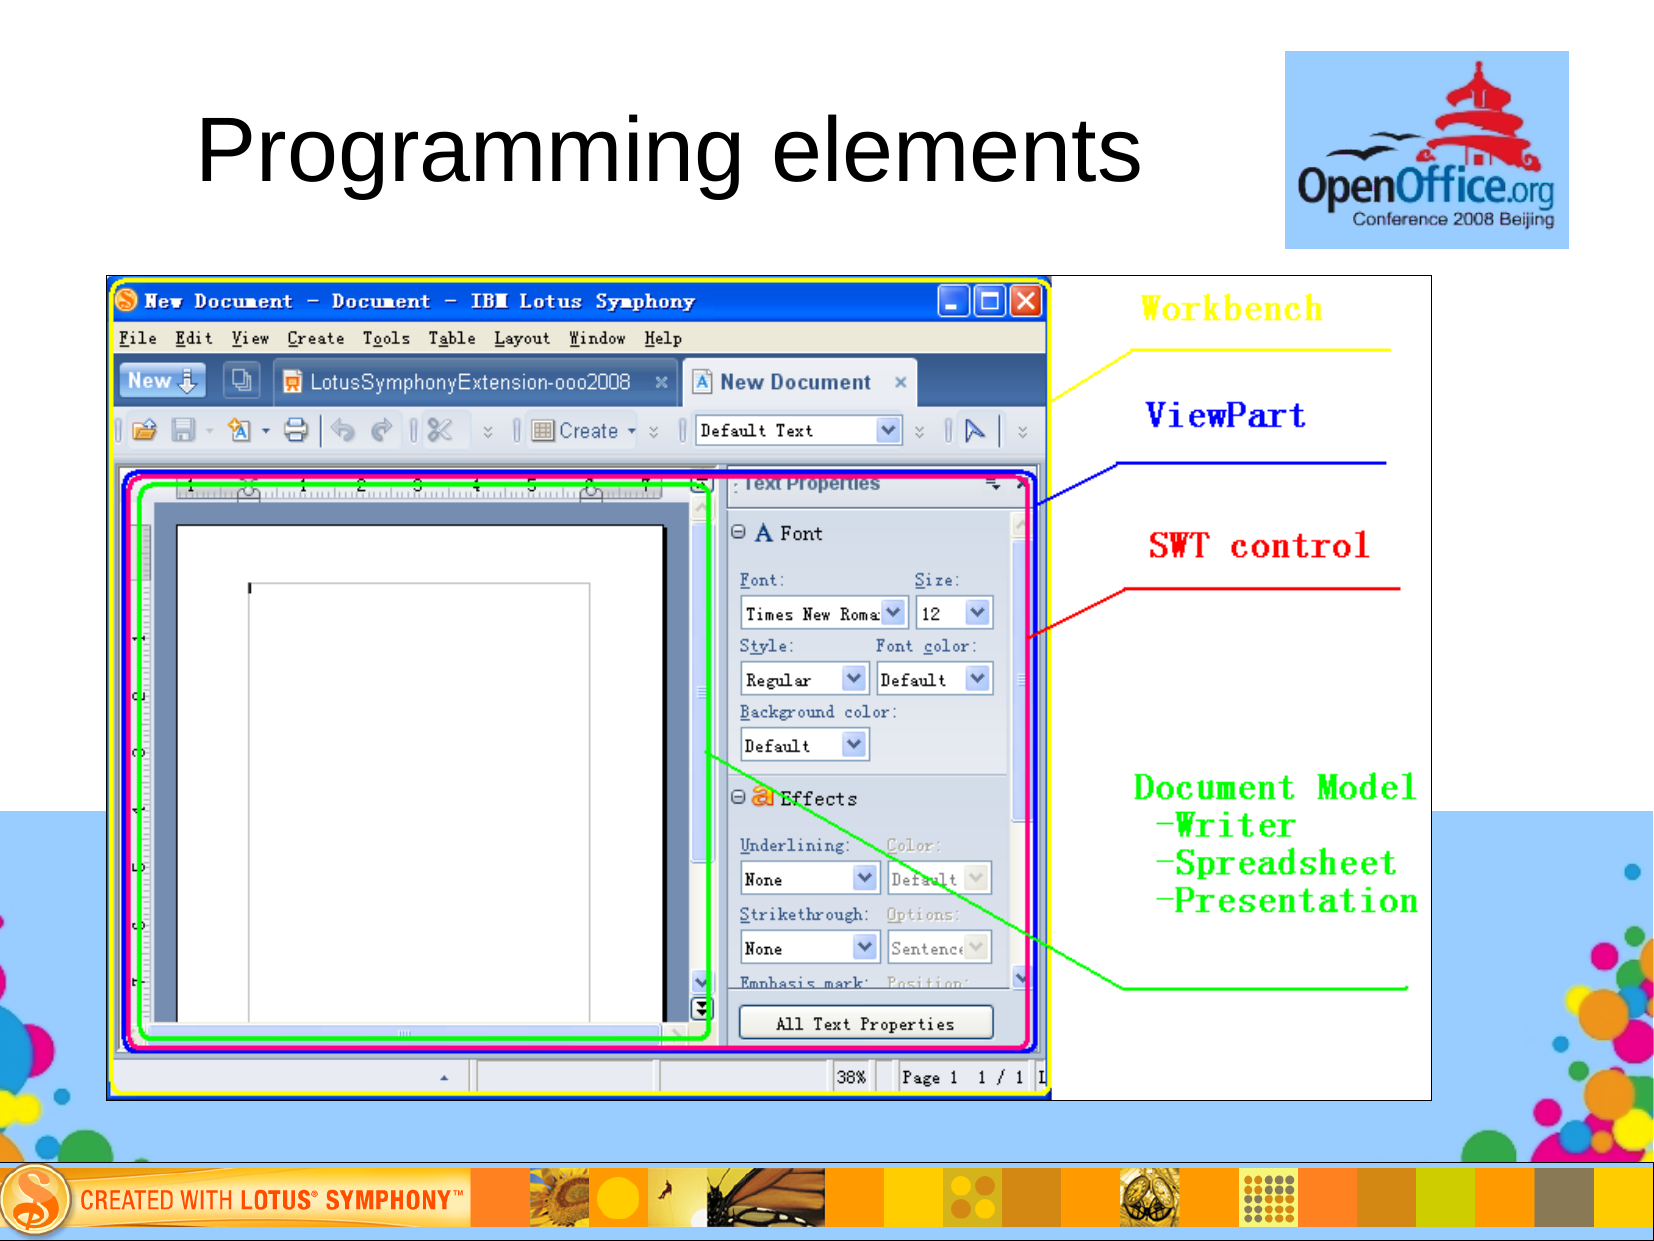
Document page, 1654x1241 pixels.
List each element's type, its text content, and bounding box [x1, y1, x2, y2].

picture [0, 275, 1654, 1162]
picture [0, 1163, 1653, 1240]
picture [1285, 51, 1569, 250]
title Programming elements [82, 49, 1258, 257]
